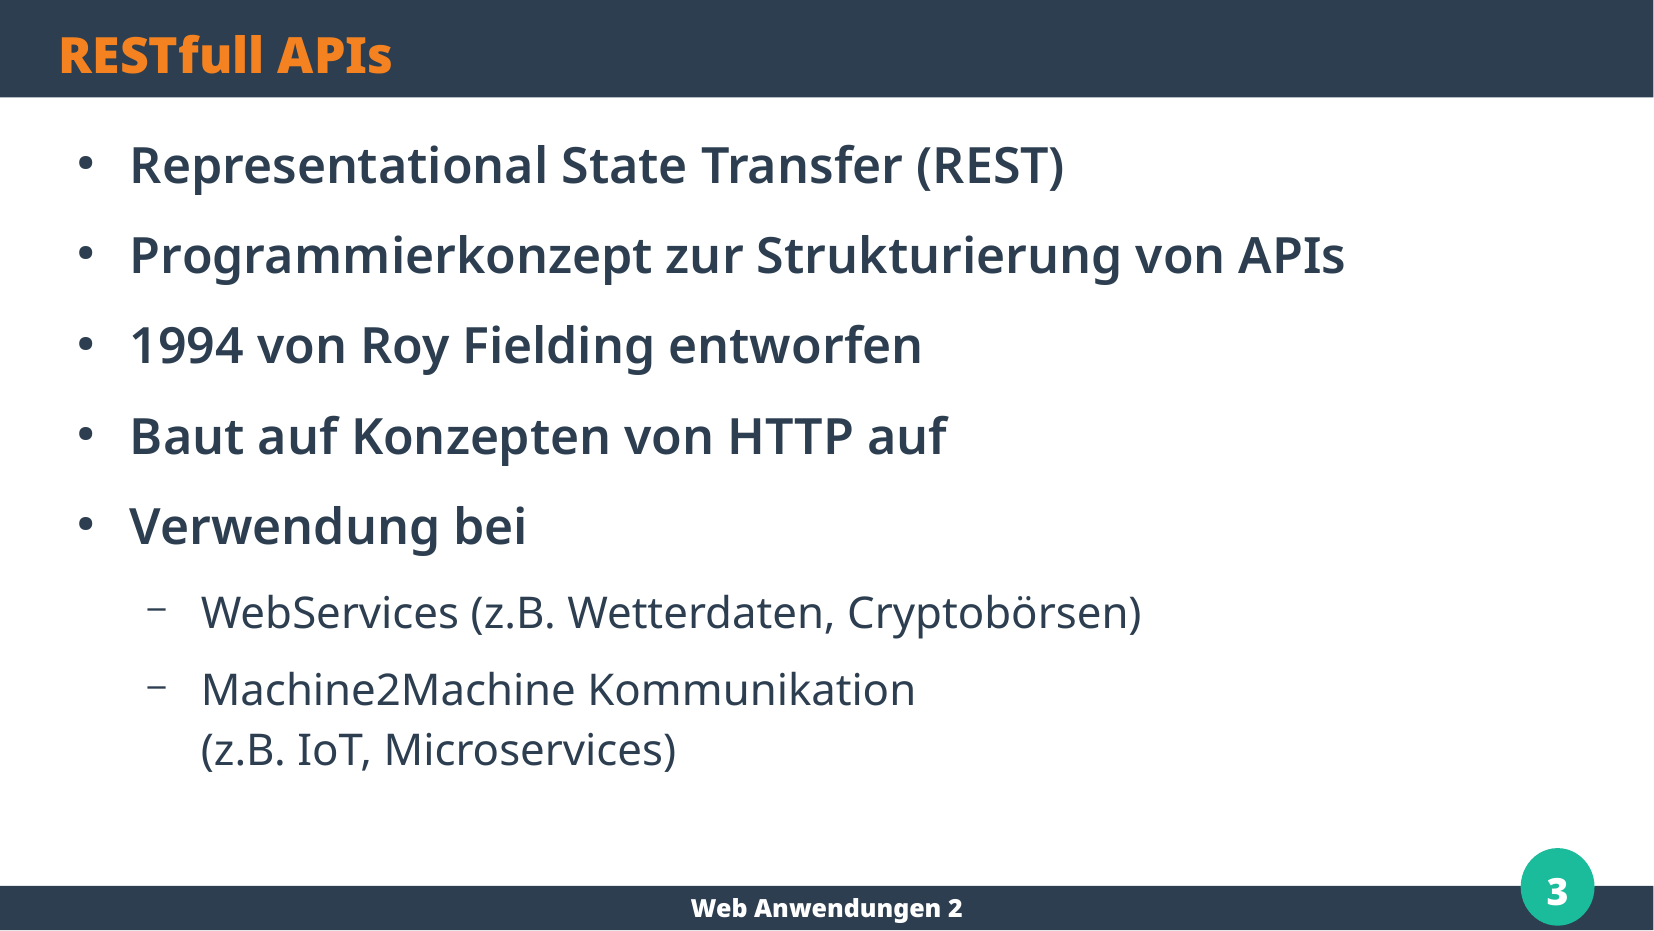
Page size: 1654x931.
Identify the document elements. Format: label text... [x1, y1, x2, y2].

title RESTfull APIs [59, 8, 1595, 89]
list Representational State Transfer (REST) Programmierkonzept zur Strukturierung von APIs 1994 von Roy Fielding entworfen Baut auf Konzepten von HTTP auf Verwendung bei WebServices (z.B. Wetterdaten, Cryptobörsen) Machine2Machine Kommunikation (z.B. IoT, Microservices) [59, 129, 1595, 864]
